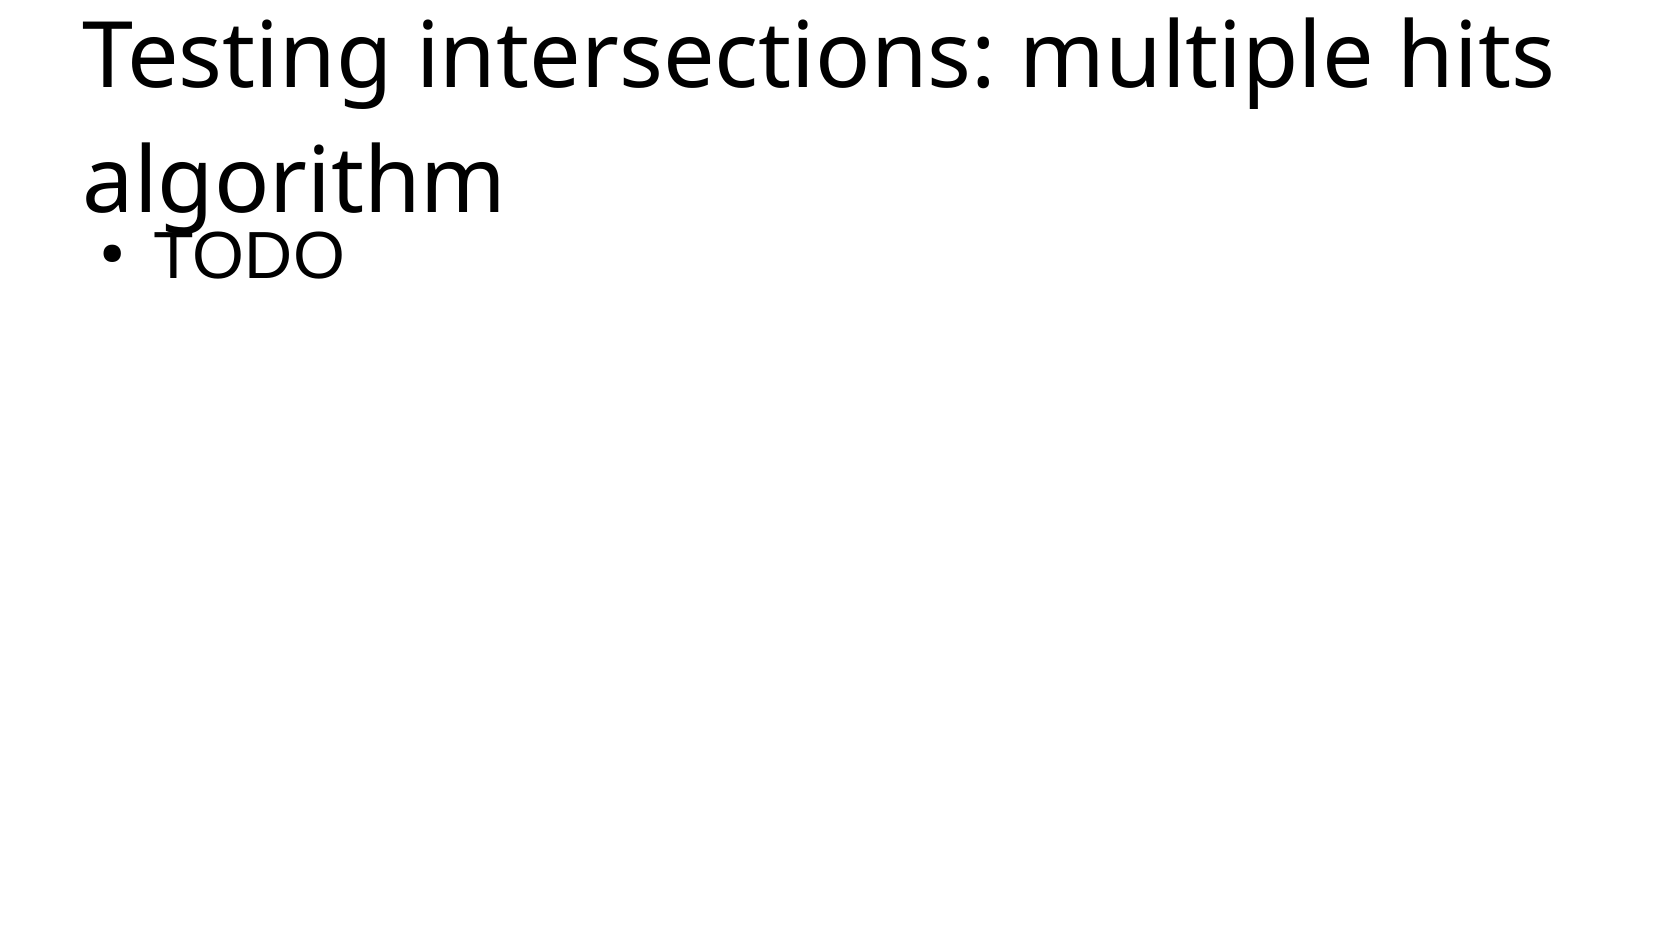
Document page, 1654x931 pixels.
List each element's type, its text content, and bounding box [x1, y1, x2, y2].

title Testing intersections: multiple hits algorithm [82, 37, 1571, 193]
list TODO [82, 217, 1571, 758]
